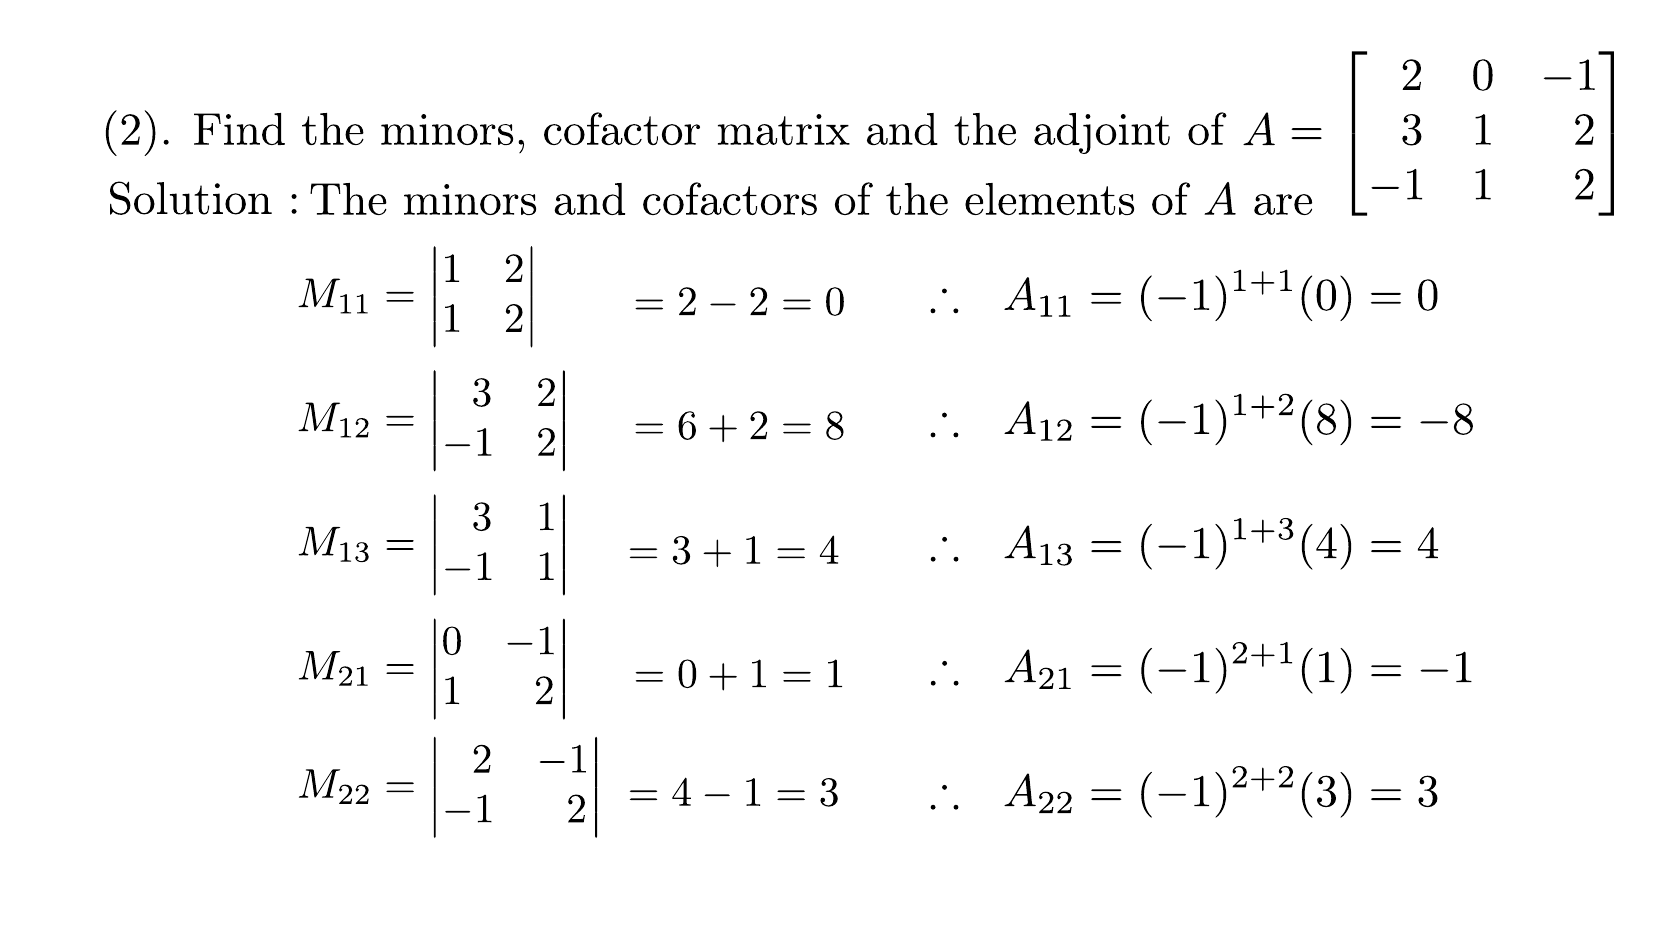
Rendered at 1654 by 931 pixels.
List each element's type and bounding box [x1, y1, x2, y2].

text_box [930, 393, 1473, 446]
text_box [298, 736, 598, 839]
text_box [629, 535, 839, 568]
text_box [930, 641, 1472, 694]
text_box [310, 51, 1614, 216]
text_box [103, 110, 1227, 157]
text_box [298, 246, 533, 348]
text_box [298, 370, 565, 472]
text_box [109, 181, 297, 215]
text_box [298, 494, 565, 596]
text_box [635, 287, 844, 316]
text_box [930, 269, 1438, 322]
text_box [635, 659, 843, 691]
text_box [298, 618, 565, 720]
text_box [635, 411, 844, 443]
text_box [930, 766, 1438, 818]
subtitle [47, 35, 1607, 898]
text_box [930, 517, 1439, 570]
text_box [629, 777, 838, 807]
